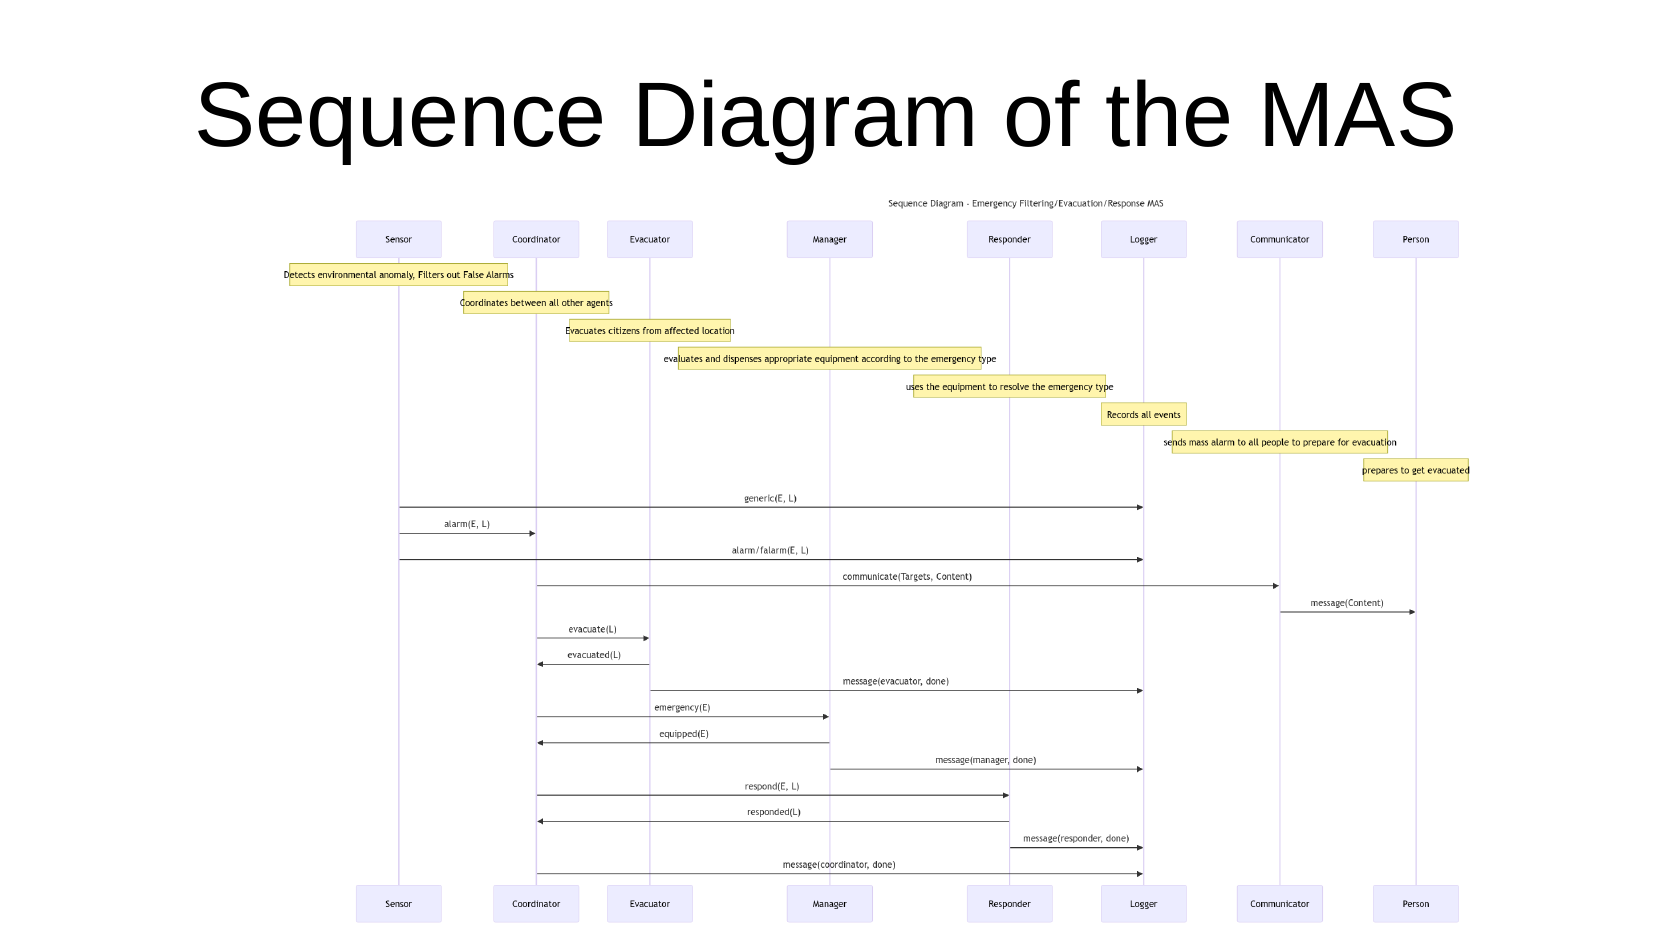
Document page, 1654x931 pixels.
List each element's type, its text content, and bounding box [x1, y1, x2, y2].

title Sequence Diagram of the MAS [82, 37, 1571, 193]
picture [261, 192, 1501, 931]
